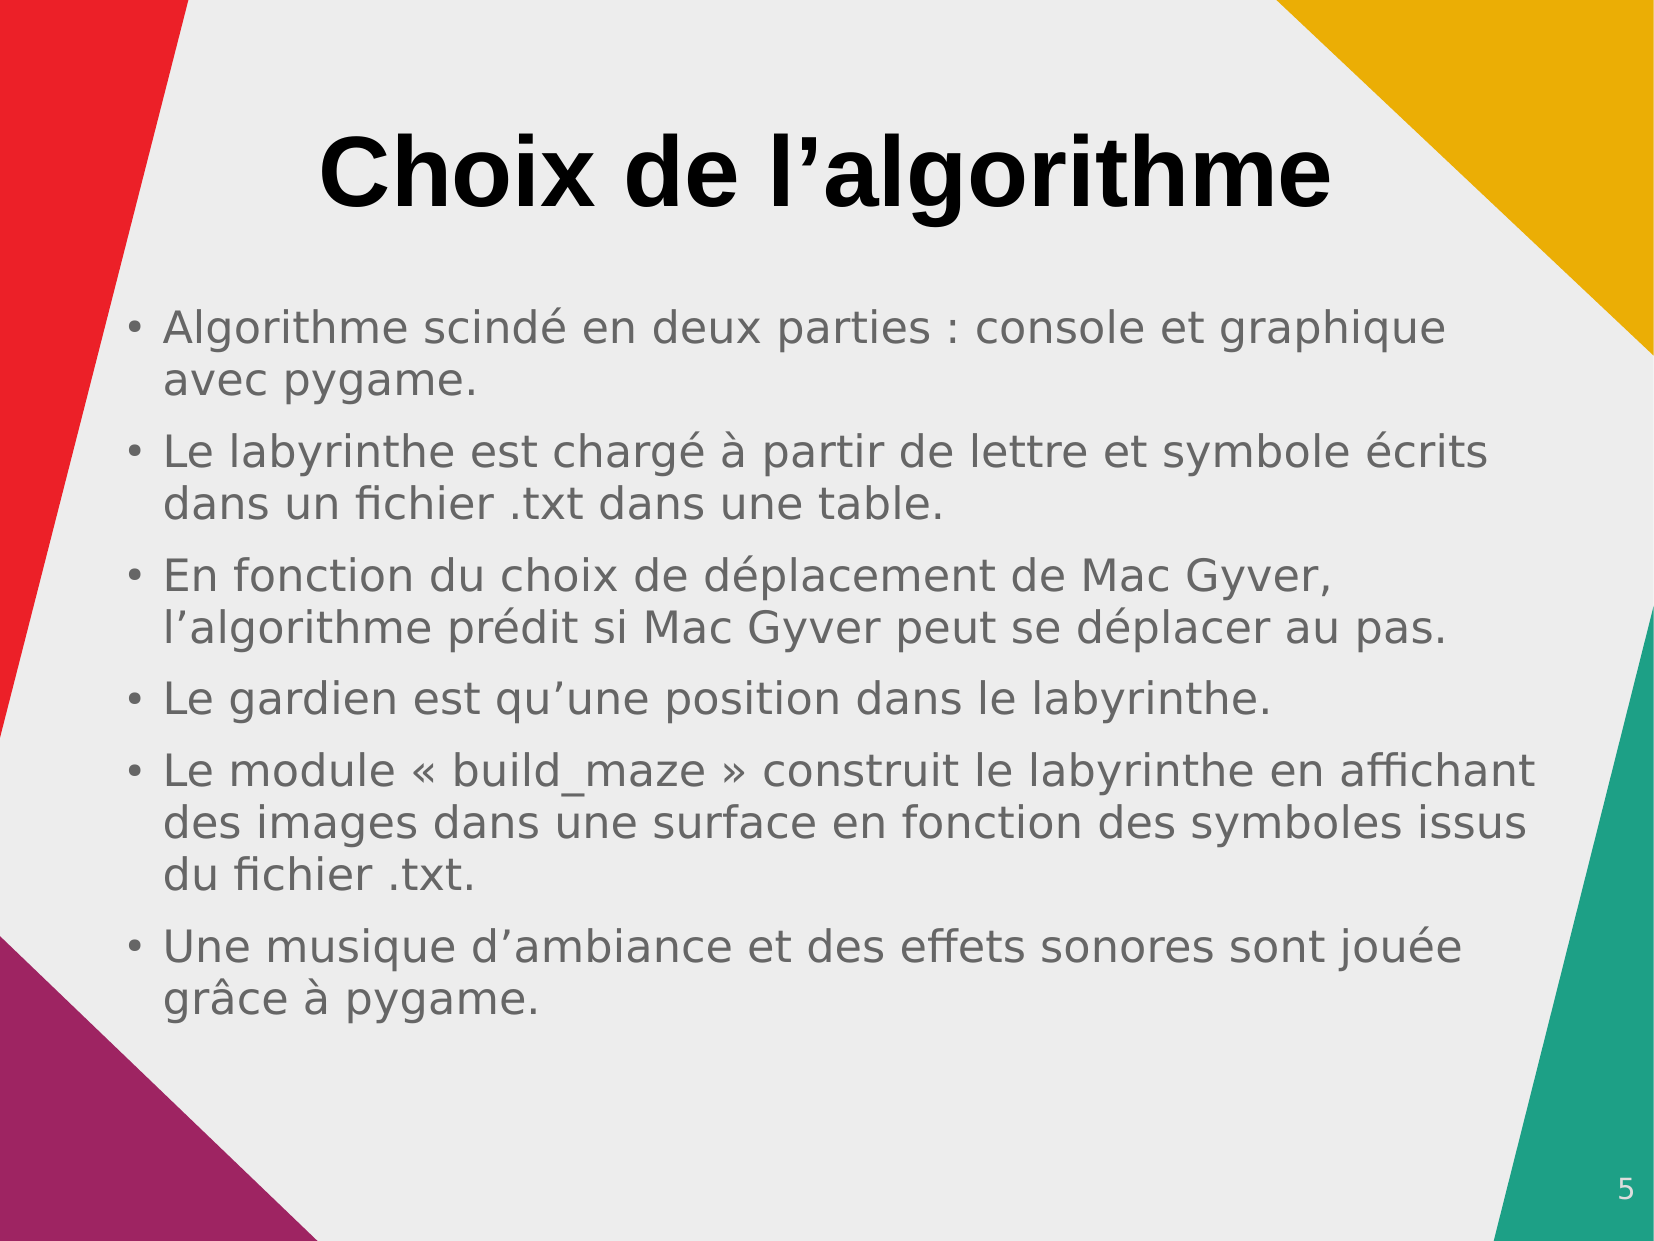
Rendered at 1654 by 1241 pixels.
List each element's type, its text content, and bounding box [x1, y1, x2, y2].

list Algorithme scindé en deux parties : console et graphique avec pygame. Le labyrinthe est chargé à partir de lettre et symbole écrits dans un fichier .txt dans une table. En fonction du choix de déplacement de Mac Gyver, l’algorithme prédit si Mac Gyver peut se déplacer au pas. Le gardien est qu’une position dans le labyrinthe. Le module « build_maze » construit le labyrinthe en affichant des images dans une surface en fonction des symboles issus du fichier .txt. Une musique d’ambiance et des effets sonores sont jouée grâce à pygame. [114, 302, 1539, 1033]
title Choix de l’algorithme [114, 73, 1539, 271]
